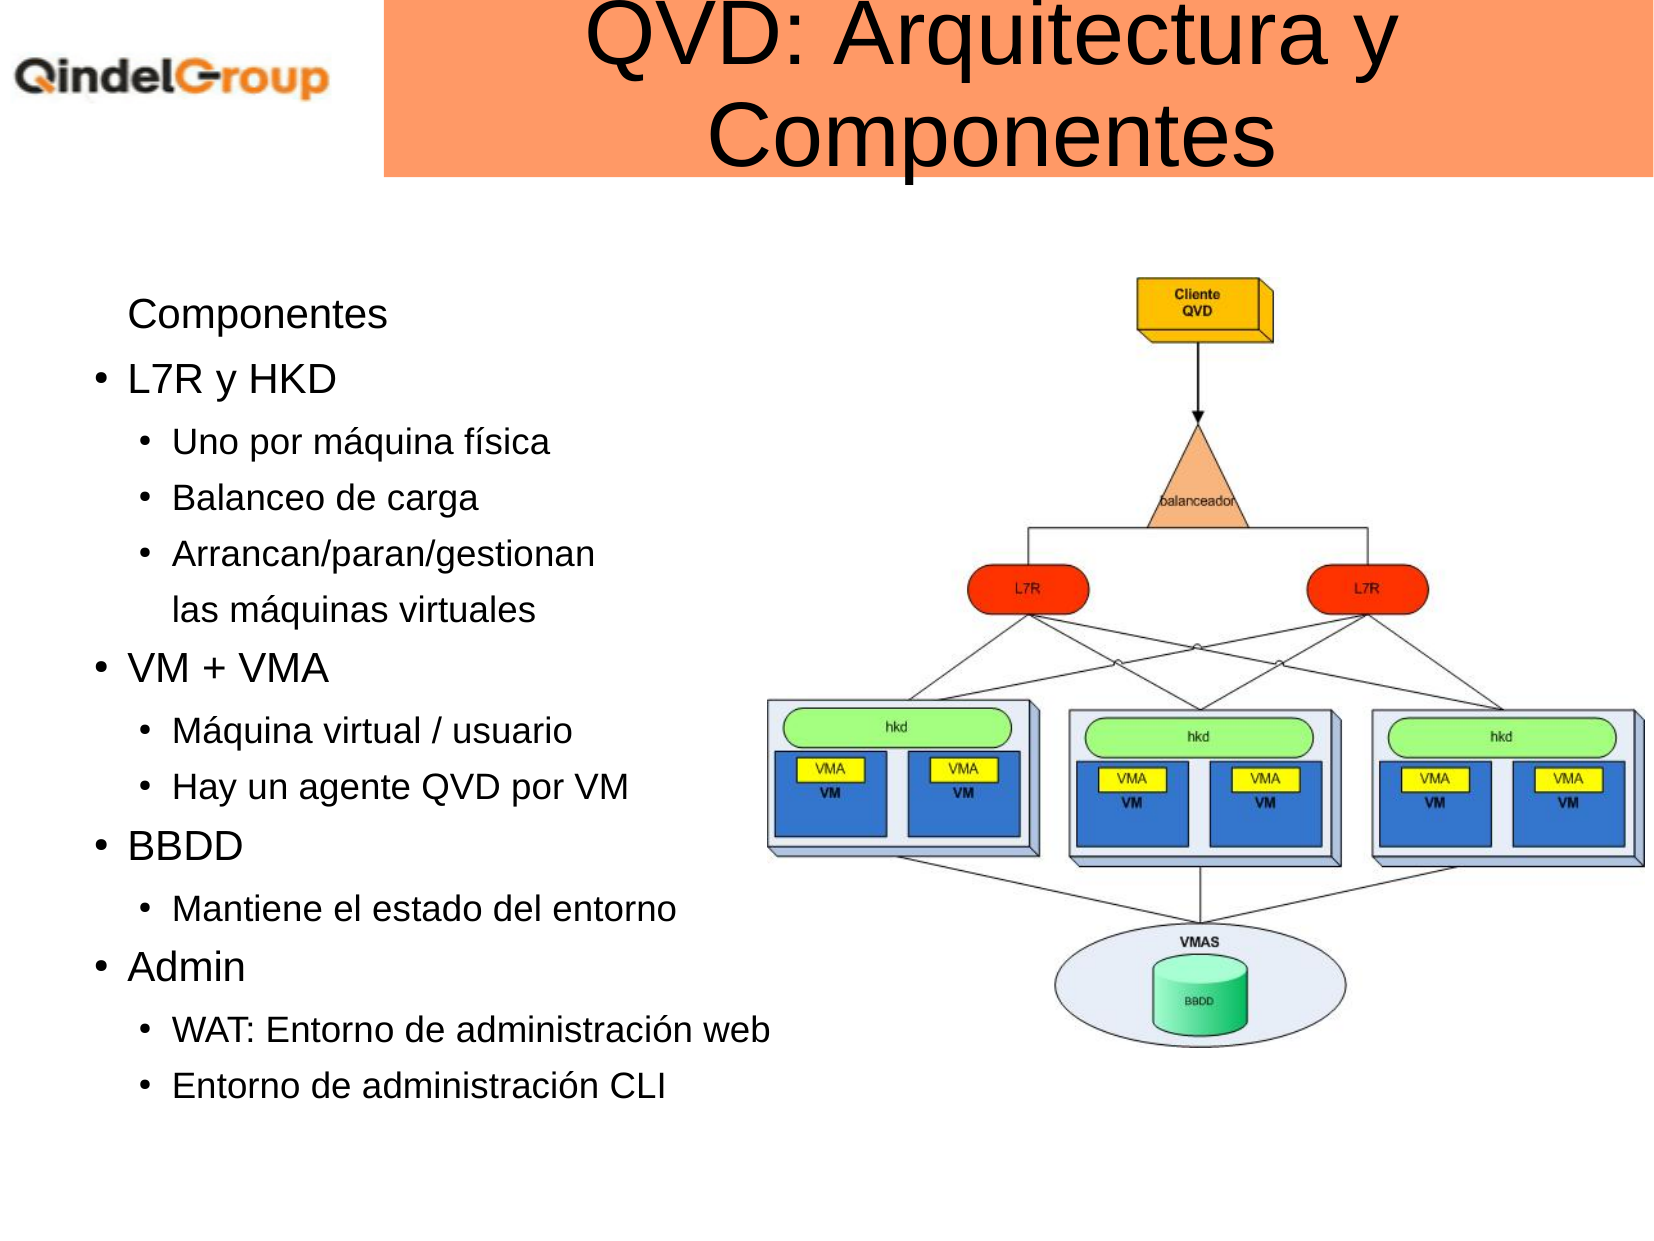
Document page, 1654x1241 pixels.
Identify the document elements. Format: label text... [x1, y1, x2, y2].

title QVD: Arquitectura y Componentes [413, 0, 1571, 187]
list Componentes L7R y HKD Uno por máquina física Balanceo de carga Arrancan/paran/gestionan las máquinas virtuales VM + VMA Máquina virtual / usuario Hay un agente QVD por VM BBDD Mantiene el estado del entorno Admin WAT: Entorno de administración web Entorno de administración CLI [82, 290, 1571, 1109]
picture [767, 277, 1645, 1048]
picture [4, 51, 344, 107]
